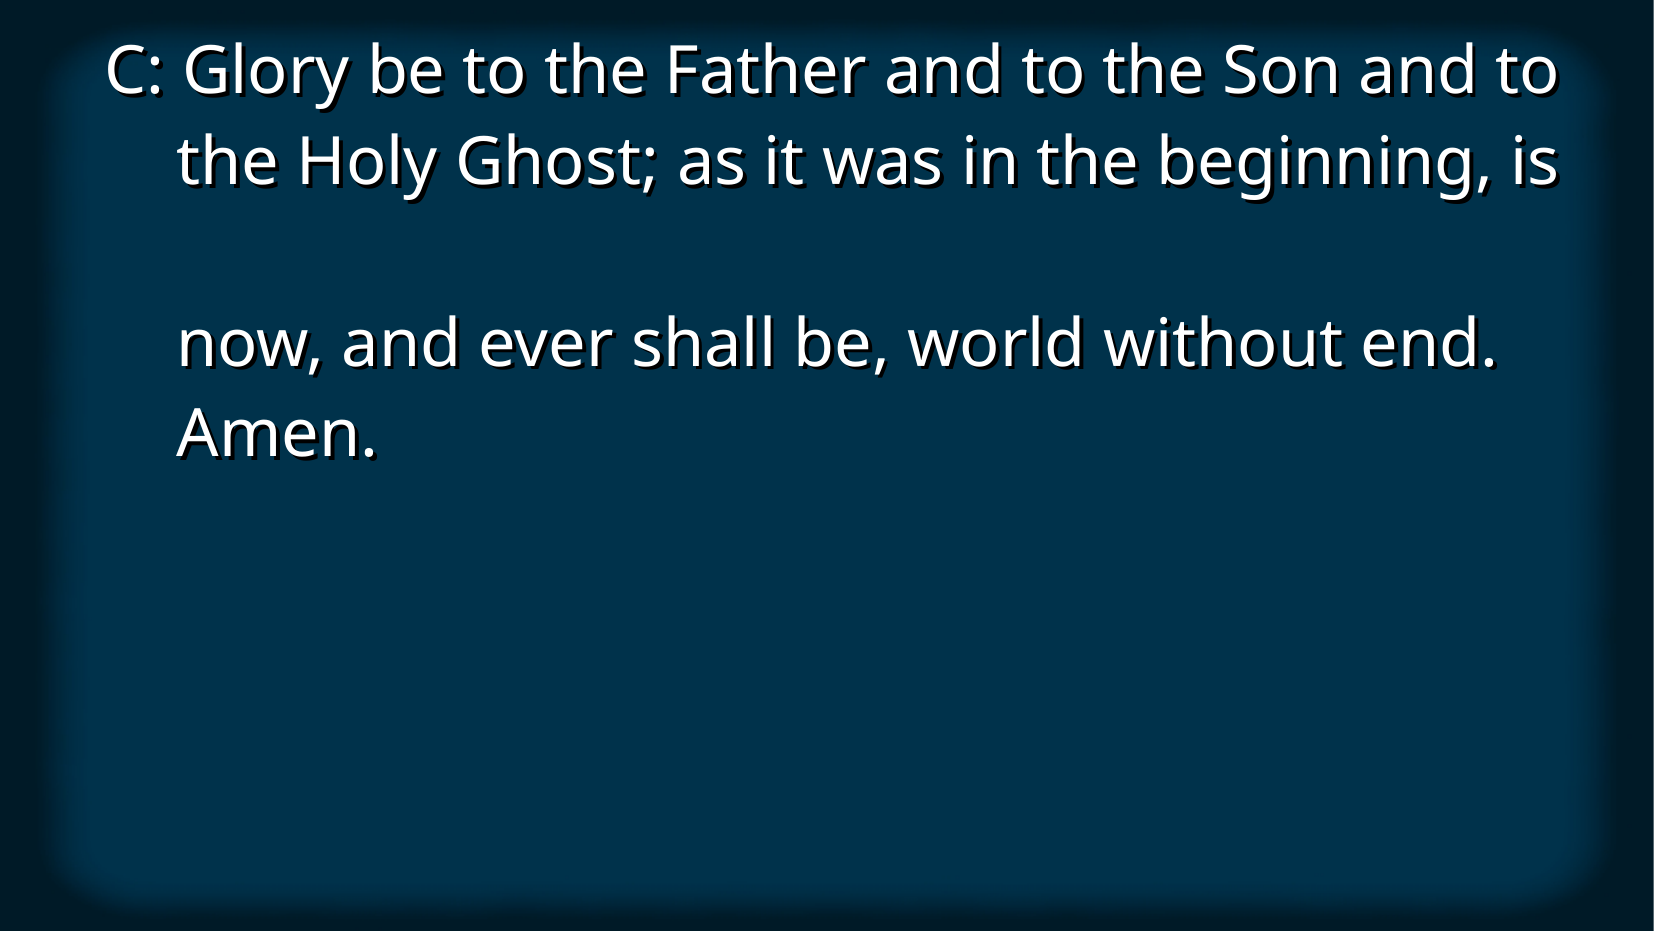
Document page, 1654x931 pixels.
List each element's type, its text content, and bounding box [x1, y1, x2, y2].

picture [0, 0, 1654, 931]
text_box C: Glory be to the Father and to the Son and to the Holy Ghost; as it was in the beginning, is now, and ever shall be, world without end. Amen. [90, 15, 1591, 385]
